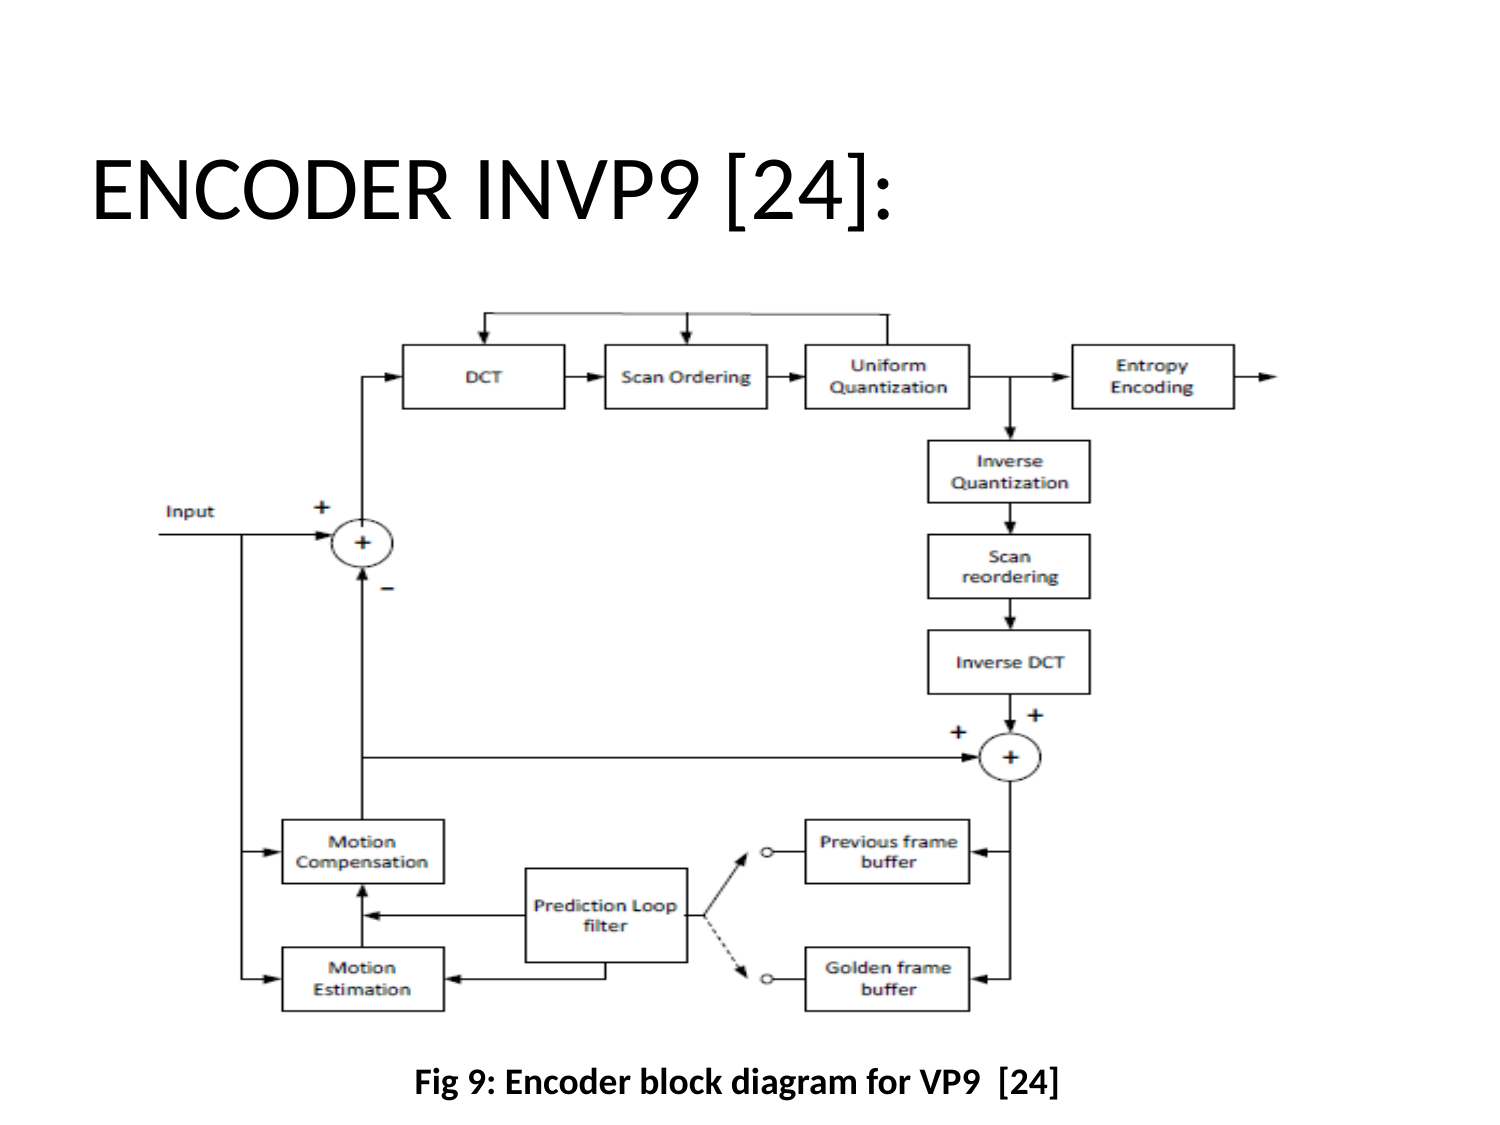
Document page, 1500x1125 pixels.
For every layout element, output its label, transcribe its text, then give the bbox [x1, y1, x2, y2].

picture [0, 274, 1438, 1029]
text_box Fig 9: Encoder block diagram for VP9 [24] [399, 1049, 1157, 1125]
title ENCODER INVP9 [24]: [75, 115, 1425, 250]
